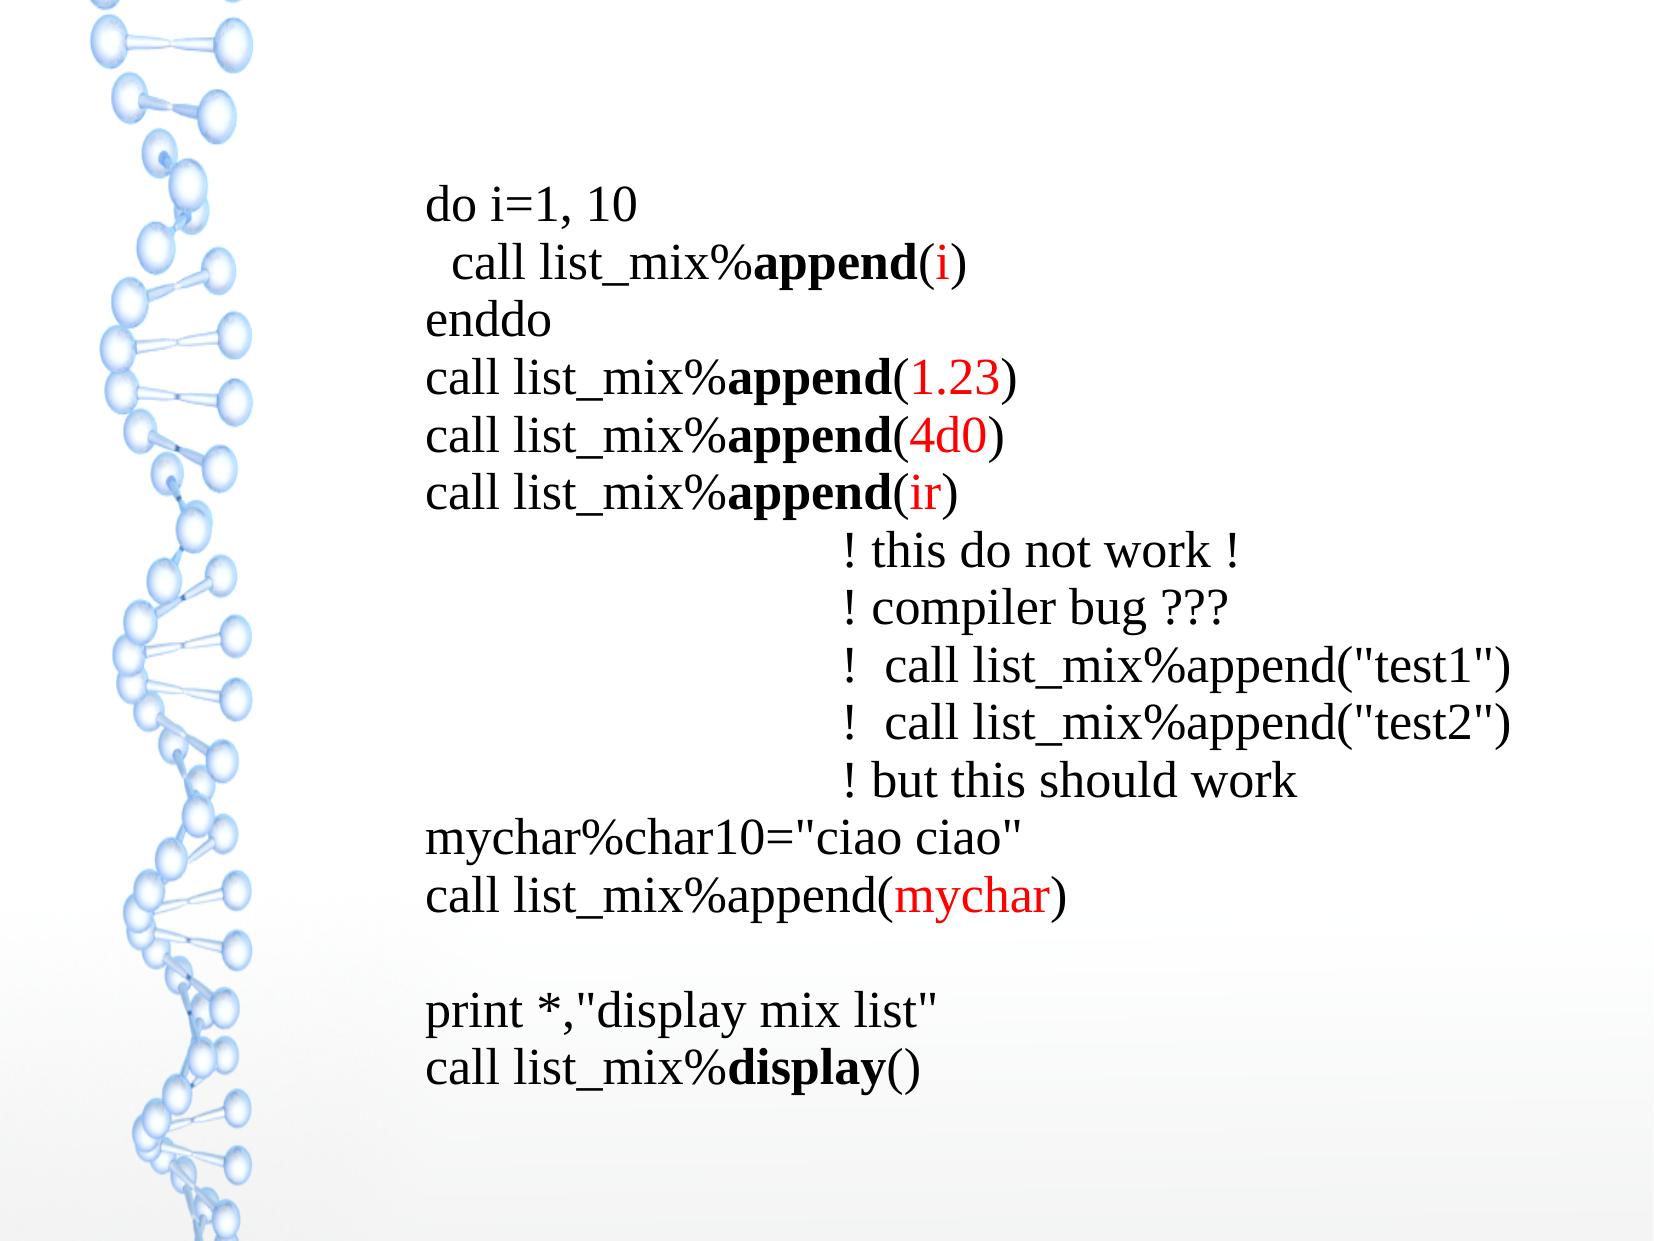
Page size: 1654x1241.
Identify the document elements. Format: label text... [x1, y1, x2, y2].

picture [0, 0, 1654, 1241]
subtitle do i=1, 10 call list_mix%append(i) enddo call list_mix%append(1.23) call list_mix%append(4d0) call list_mix%append(ir) ! this do not work ! ! compiler bug ??? ! call list_mix%append("test1") ! call list_mix%append("test2") ! but this should work mychar%char10="ciao ciao" call list_mix%append(mychar) print *,"display mix list" call list_mix%display() [425, 161, 1548, 1111]
